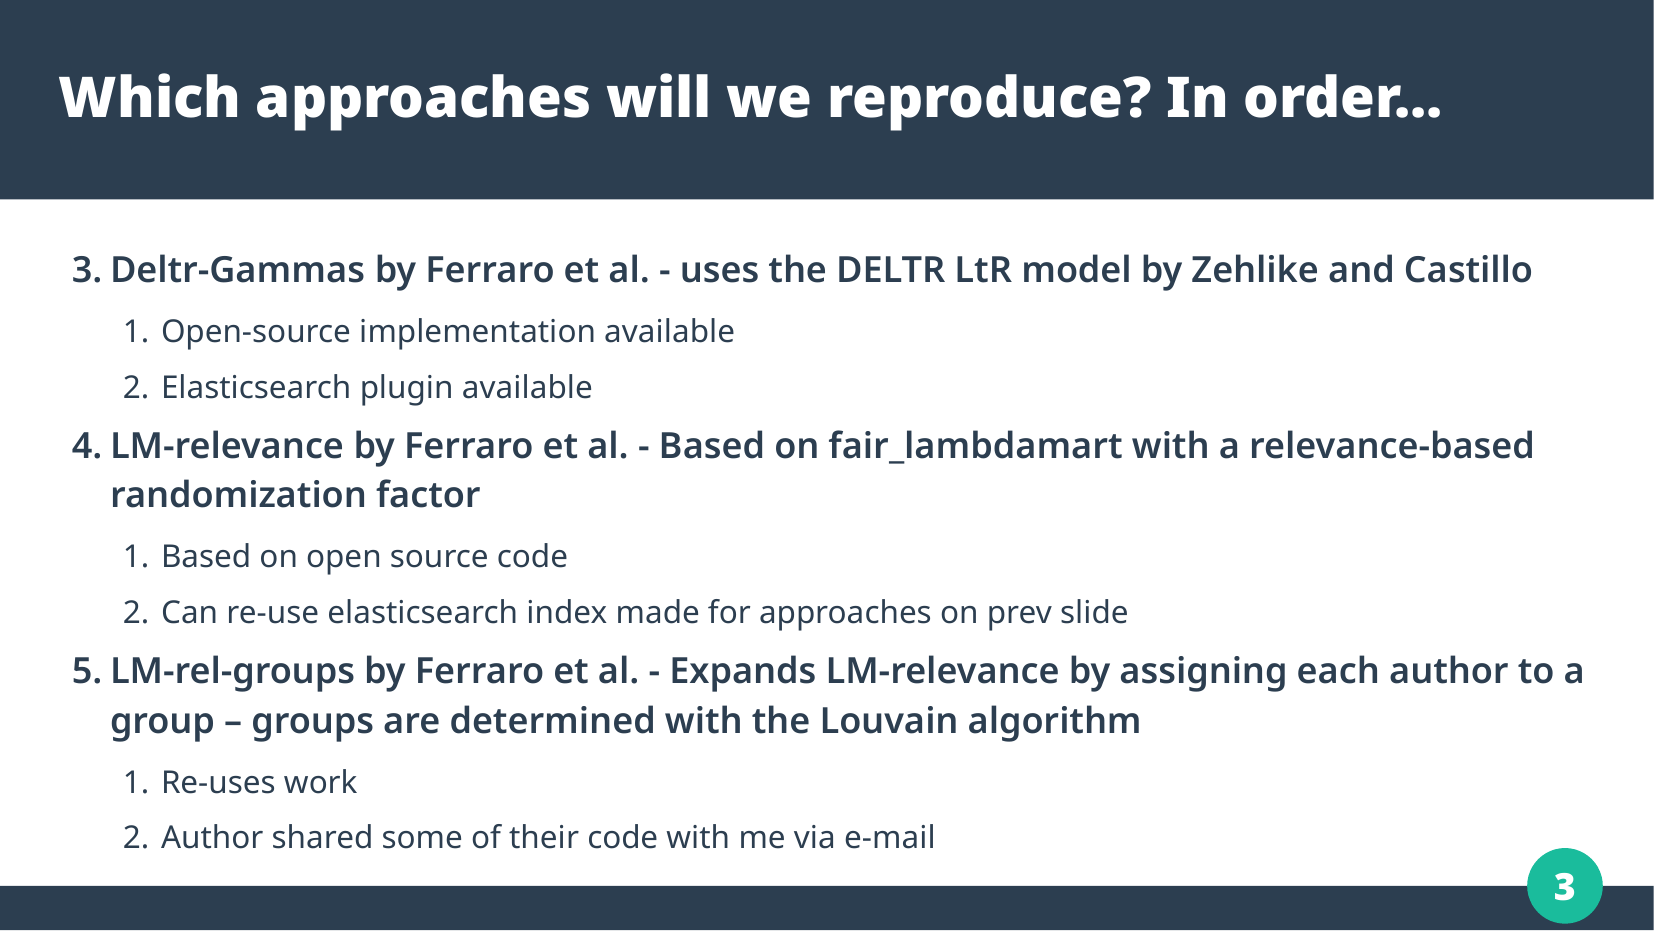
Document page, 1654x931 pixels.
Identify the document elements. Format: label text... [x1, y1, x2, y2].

list Deltr-Gammas by Ferraro et al. - uses the DELTR LtR model by Zehlike and Castillo Open-source implementation available Elasticsearch plugin available LM-relevance by Ferraro et al. - Based on fair_lambdamart with a relevance-based randomization factor Based on open source code Can re-use elasticsearch index made for approaches on prev slide LM-rel-groups by Ferraro et al. - Expands LM-relevance by assigning each author to a group – groups are determined with the Louvain algorithm Re-uses work Author shared some of their code with me via e-mail [59, 243, 1595, 864]
title Which approaches will we reproduce? In order... [59, 37, 1595, 156]
